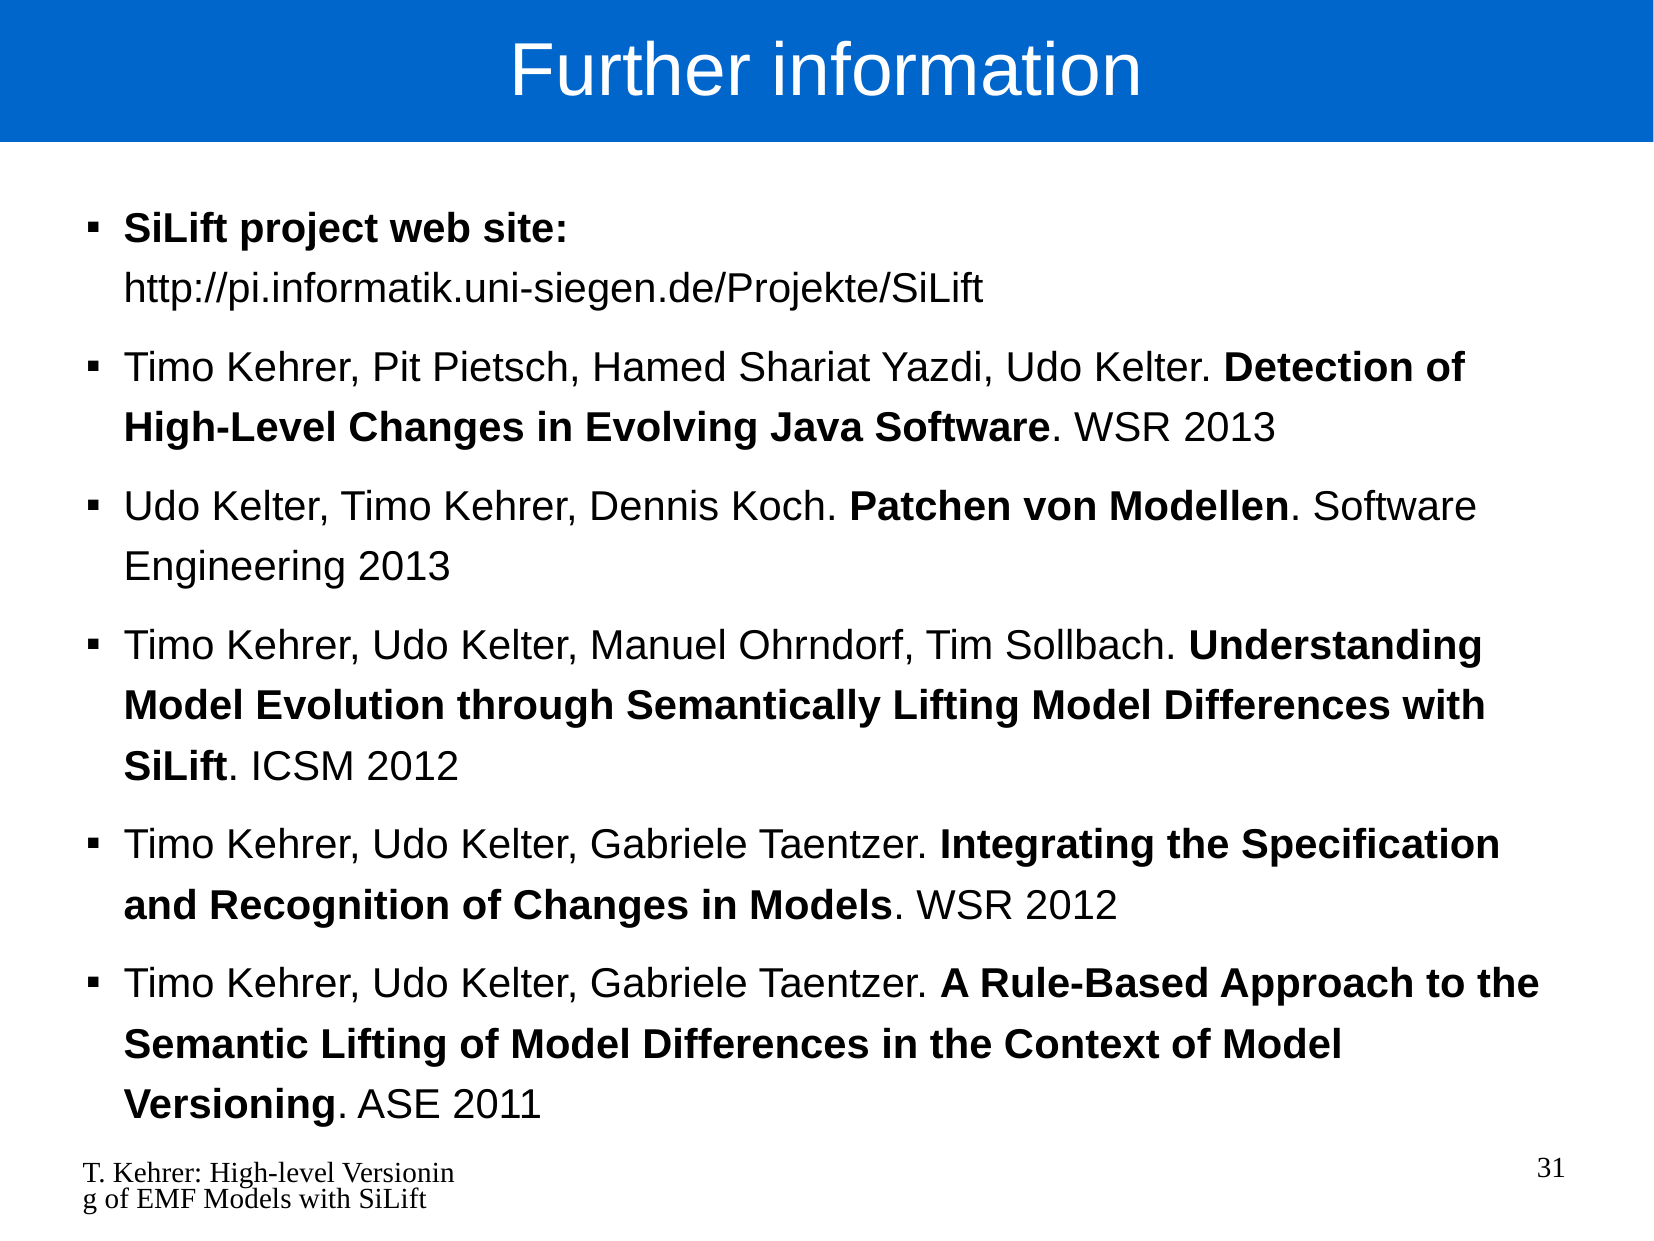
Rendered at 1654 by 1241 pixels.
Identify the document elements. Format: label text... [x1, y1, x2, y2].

title Further information [0, 0, 1654, 142]
text_box SiLift project web site: http://pi.informatik.uni-siegen.de/Projekte/SiLift Timo Kehrer, Pit Pietsch, Hamed Shariat Yazdi, Udo Kelter. Detection of High-Level Changes in Evolving Java Software. WSR 2013 Udo Kelter, Timo Kehrer, Dennis Koch. Patchen von Modellen. Software Engineering 2013 Timo Kehrer, Udo Kelter, Manuel Ohrndorf, Tim Sollbach. Understanding Model Evolution through Semantically Lifting Model Differences with SiLift. ICSM 2012 Timo Kehrer, Udo Kelter, Gabriele Taentzer. Integrating the Specification and Recognition of Changes in Models. WSR 2012 Timo Kehrer, Udo Kelter, Gabriele Taentzer. A Rule-Based Approach to the Semantic Lifting of Model Differences in the Context of Model Versioning. ASE 2011 [73, 183, 1571, 1121]
